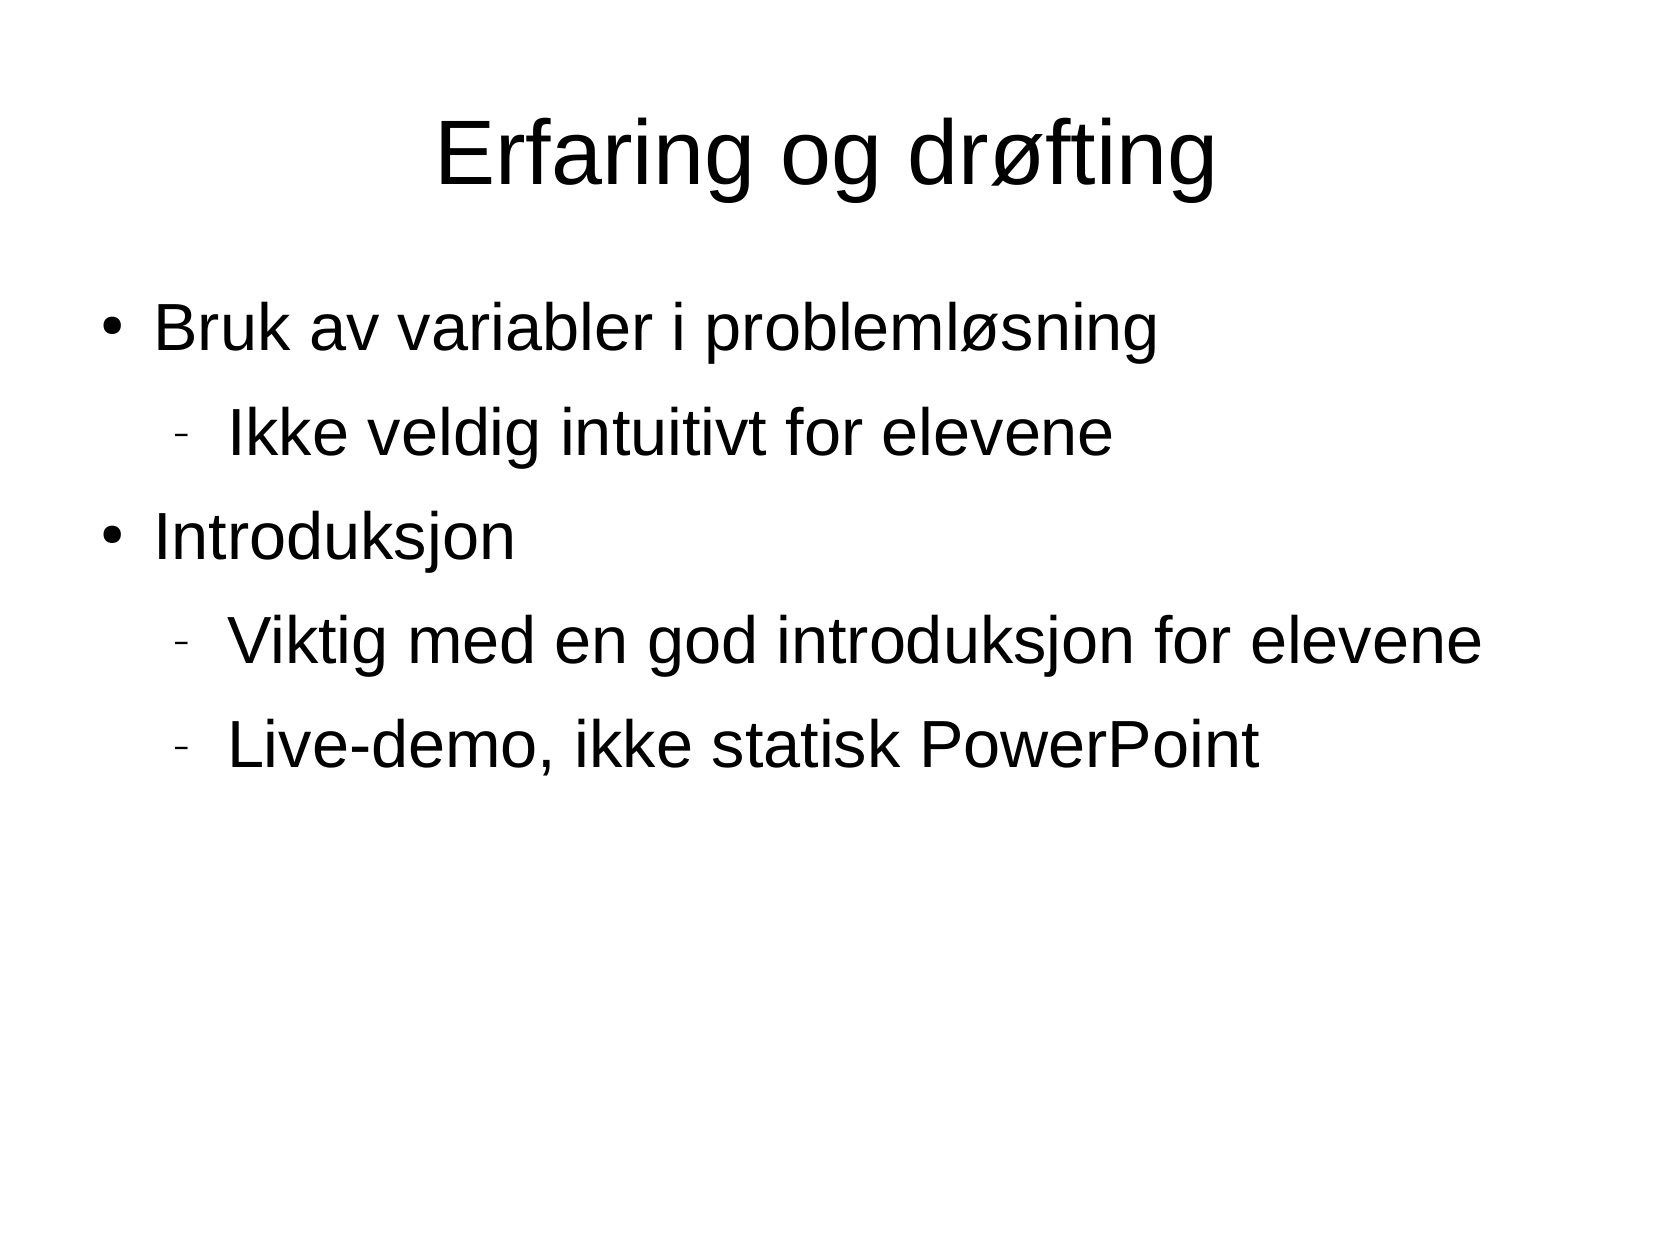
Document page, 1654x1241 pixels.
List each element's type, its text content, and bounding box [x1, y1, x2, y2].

title Erfaring og drøfting [82, 49, 1571, 257]
list Bruk av variabler i problemløsning Ikke veldig intuitivt for elevene Introduksjon Viktig med en god introduksjon for elevene Live-demo, ikke statisk PowerPoint [82, 290, 1571, 1010]
